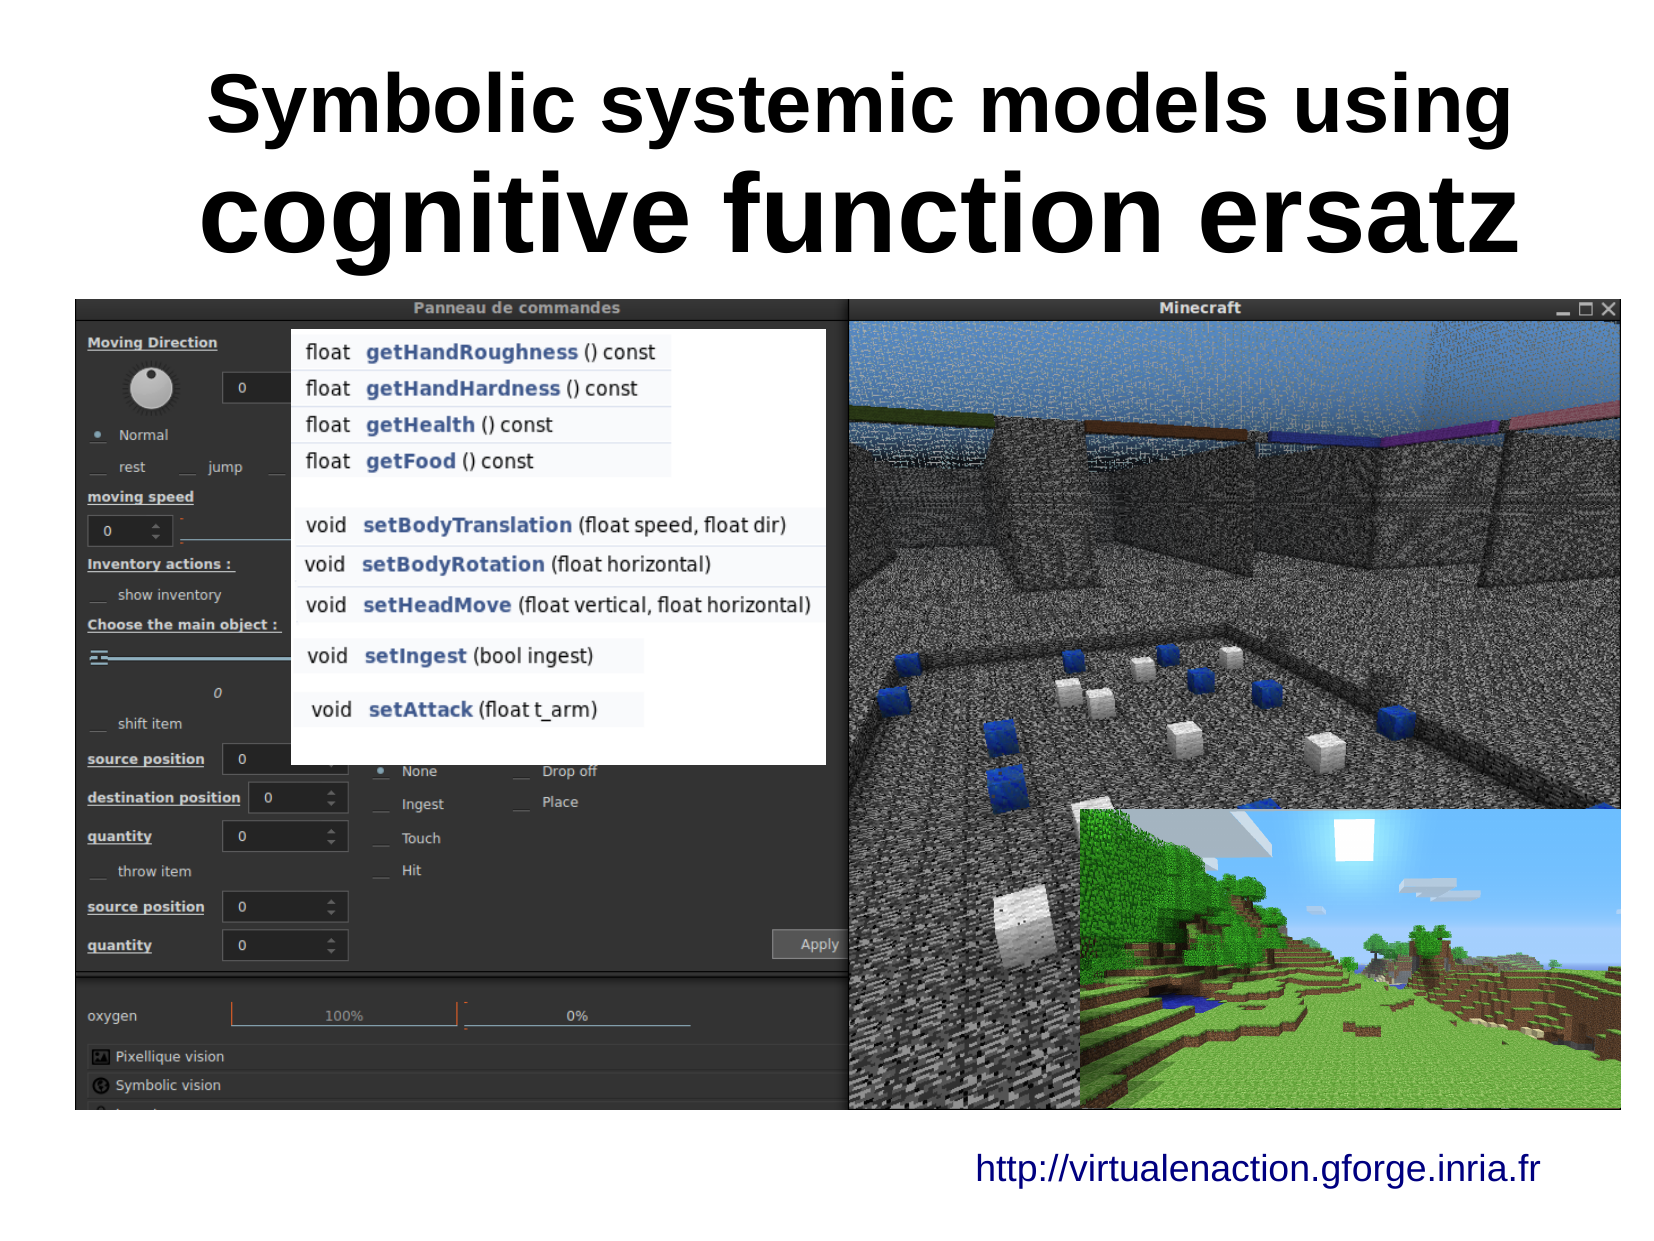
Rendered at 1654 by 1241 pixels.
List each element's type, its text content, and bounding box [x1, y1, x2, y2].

title Symbolic systemic models using cognitive function ersatz [116, 57, 1606, 276]
text_box http://virtualenaction.gforge.inria.fr [960, 1140, 1591, 1197]
picture [75, 299, 1621, 1111]
